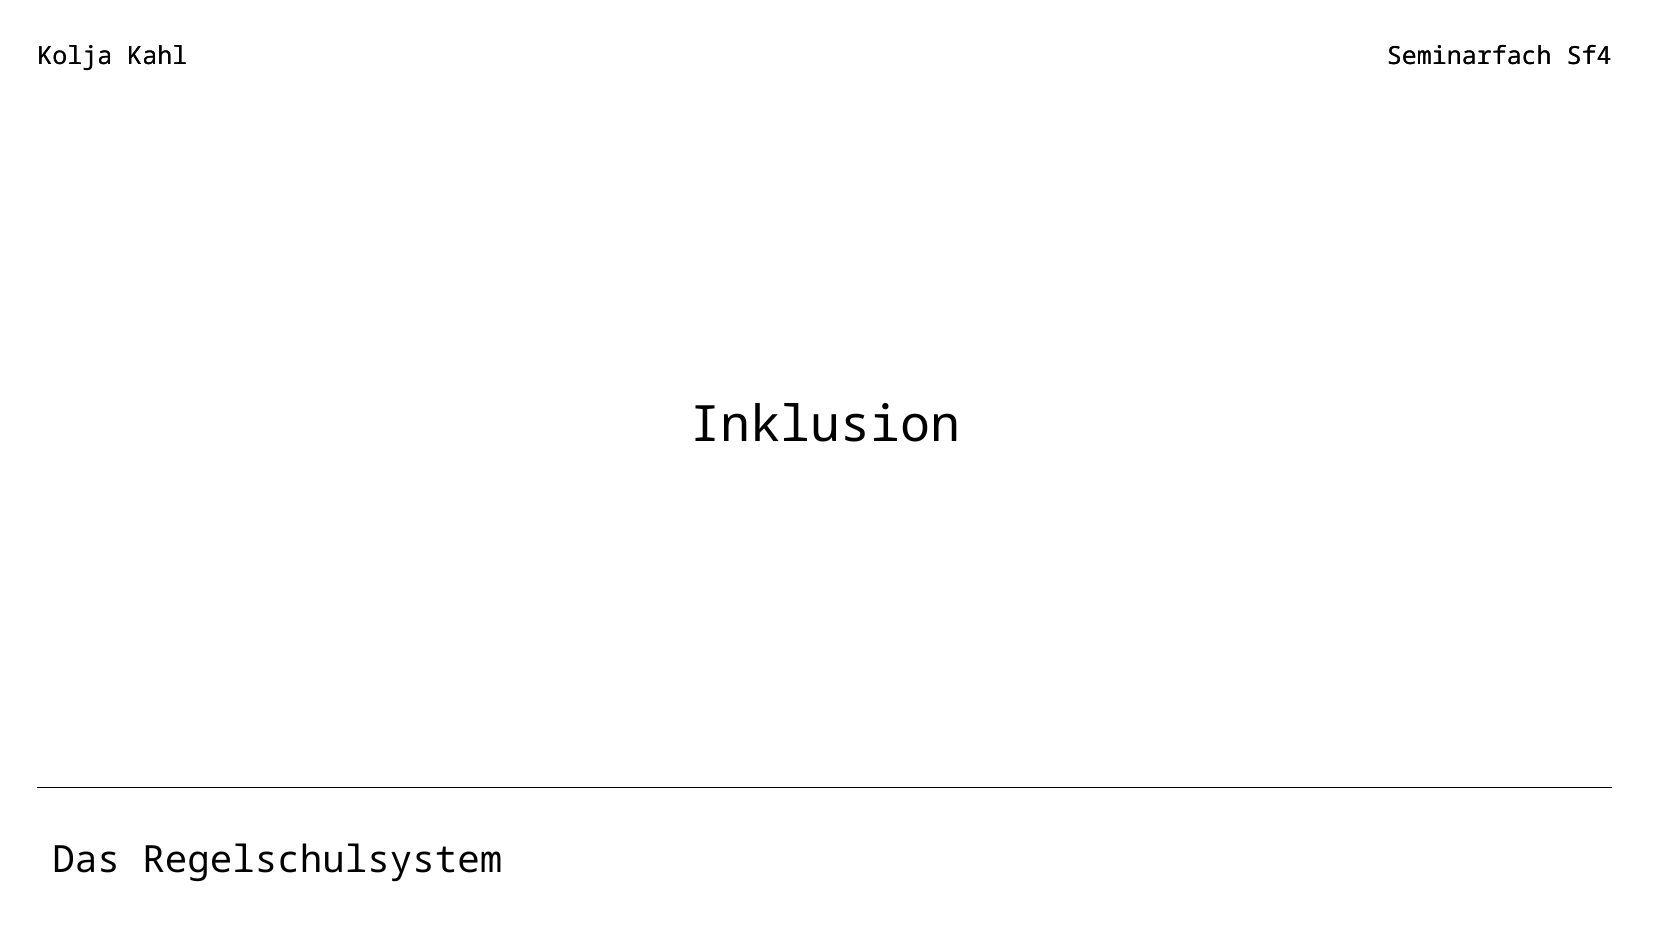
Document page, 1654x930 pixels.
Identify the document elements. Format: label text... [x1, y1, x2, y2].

title Seminarfach Sf4 [1312, 37, 1612, 76]
text_box Das Regelschulsystem [37, 825, 536, 890]
title Kolja Kahl [37, 37, 225, 76]
text_box Inklusion [37, 131, 1613, 713]
